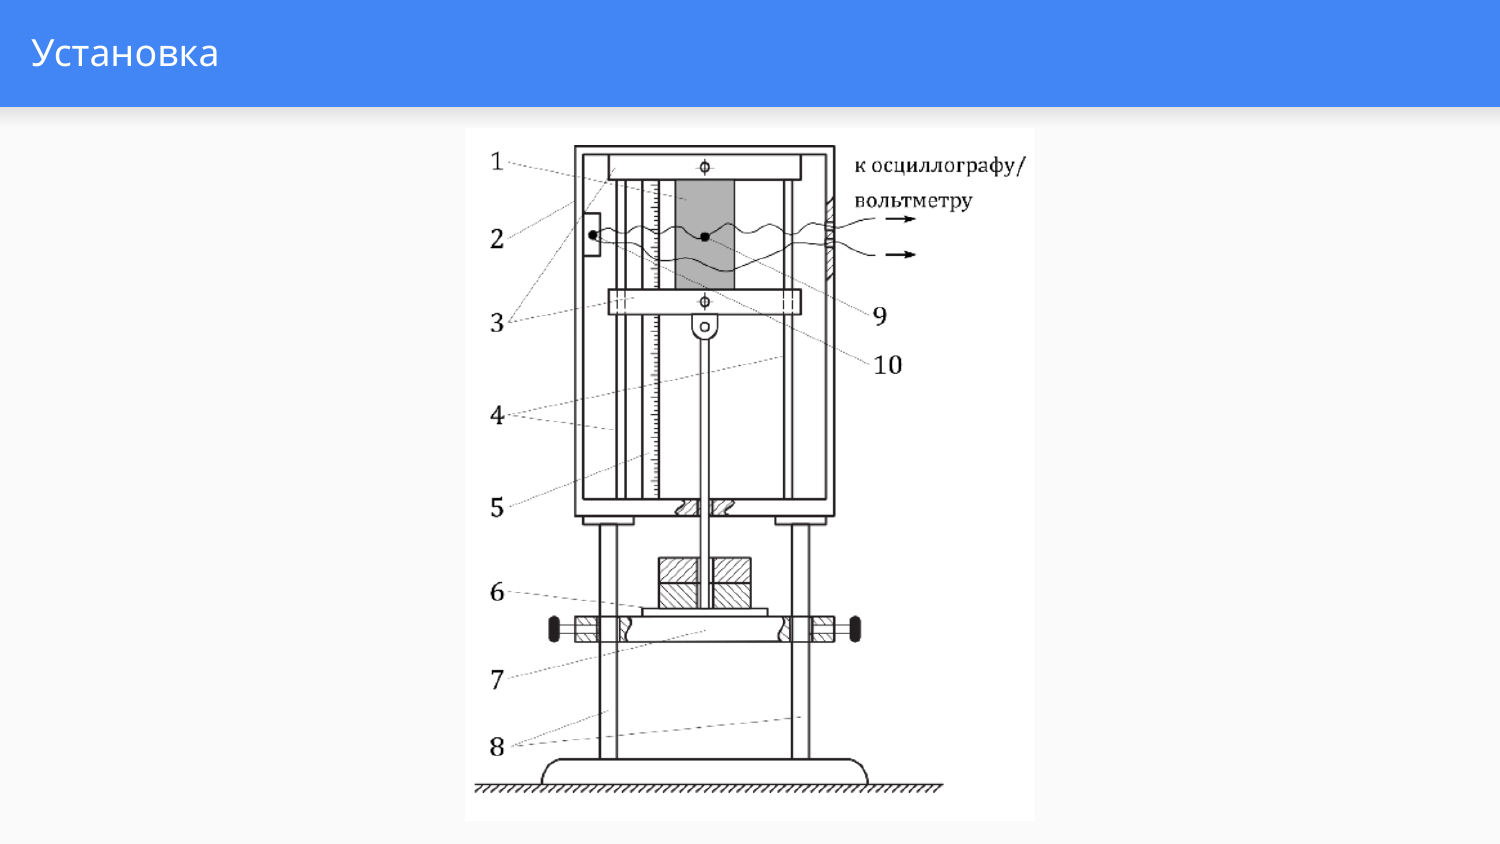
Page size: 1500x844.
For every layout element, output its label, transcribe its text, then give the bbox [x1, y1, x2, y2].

picture [465, 128, 1035, 821]
title Установка [16, 2, 1464, 102]
